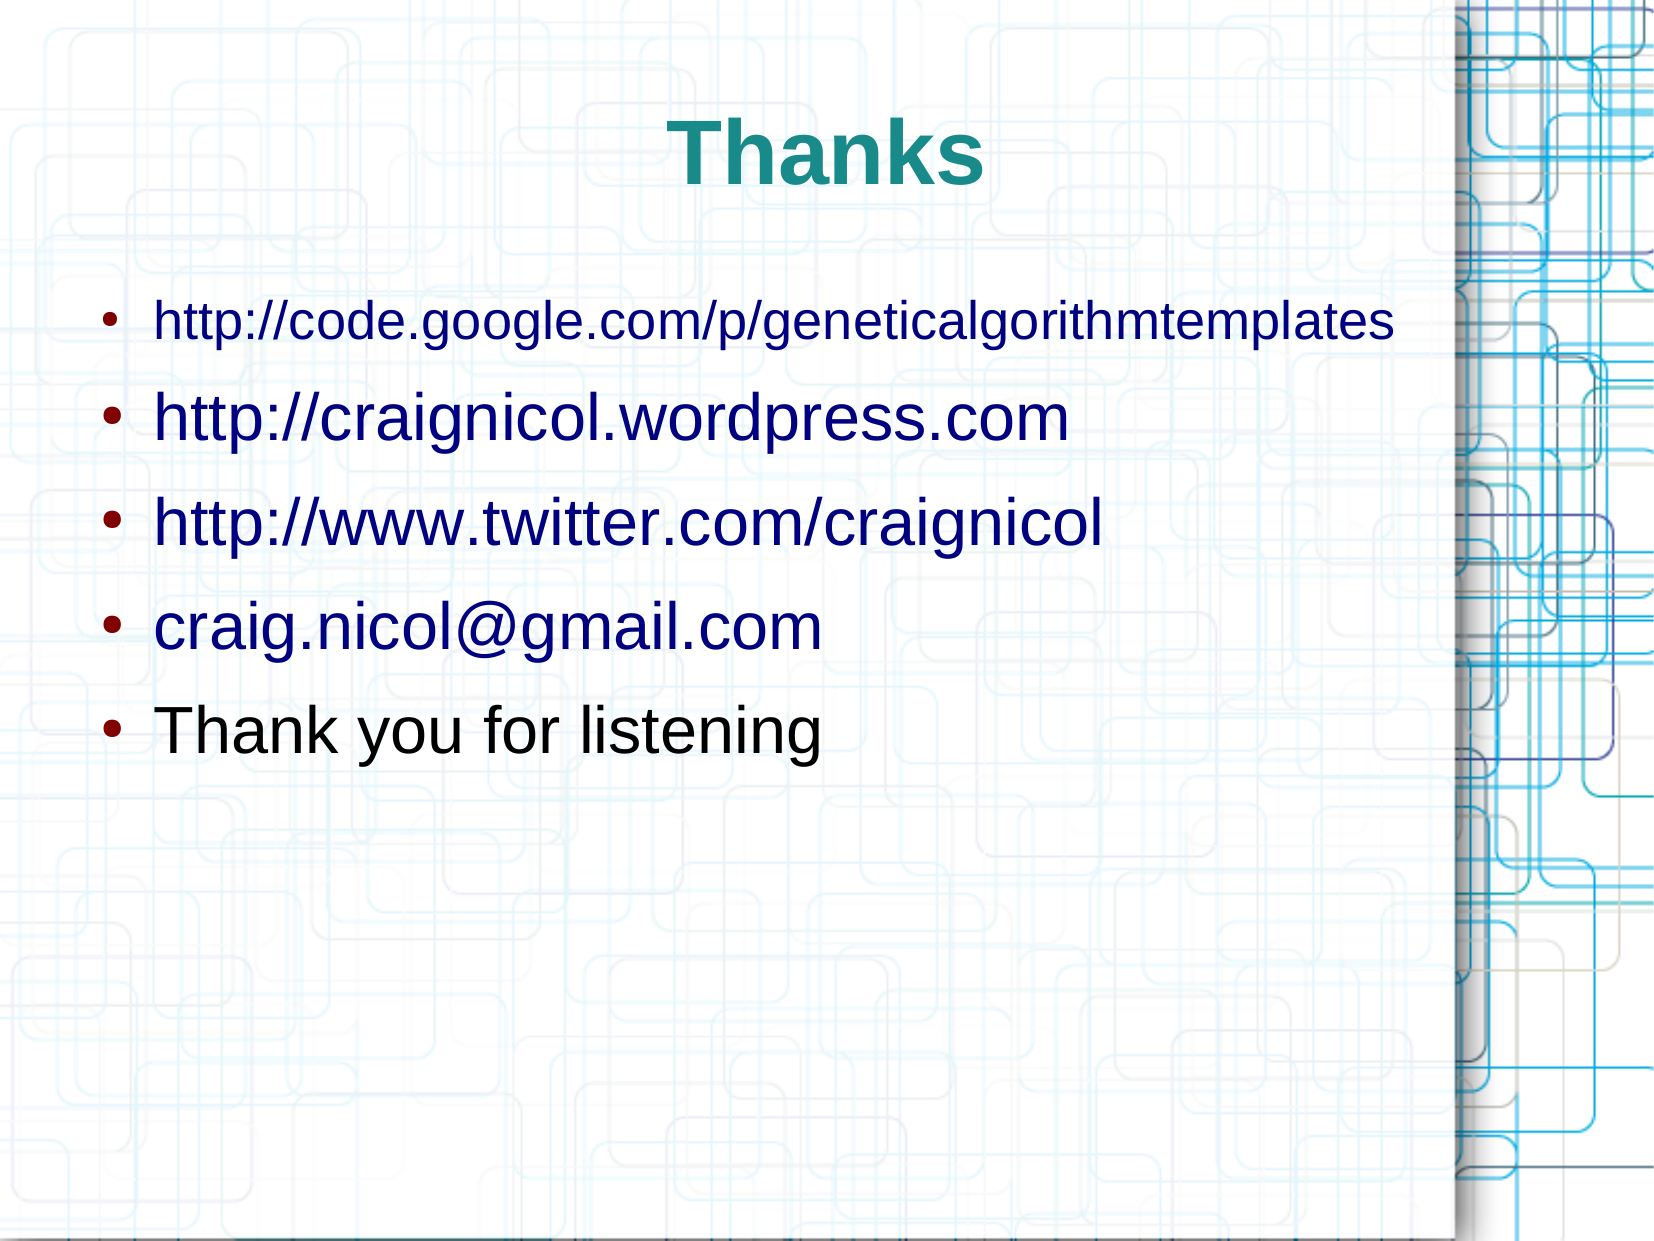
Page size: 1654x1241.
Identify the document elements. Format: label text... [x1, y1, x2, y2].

list http://code.google.com/p/geneticalgorithmtemplates http://craignicol.wordpress.com http://www.twitter.com/craignicol craig.nicol@gmail.com Thank you for listening [82, 290, 1571, 1094]
picture [0, 0, 1654, 1241]
title Thanks [82, 56, 1571, 250]
